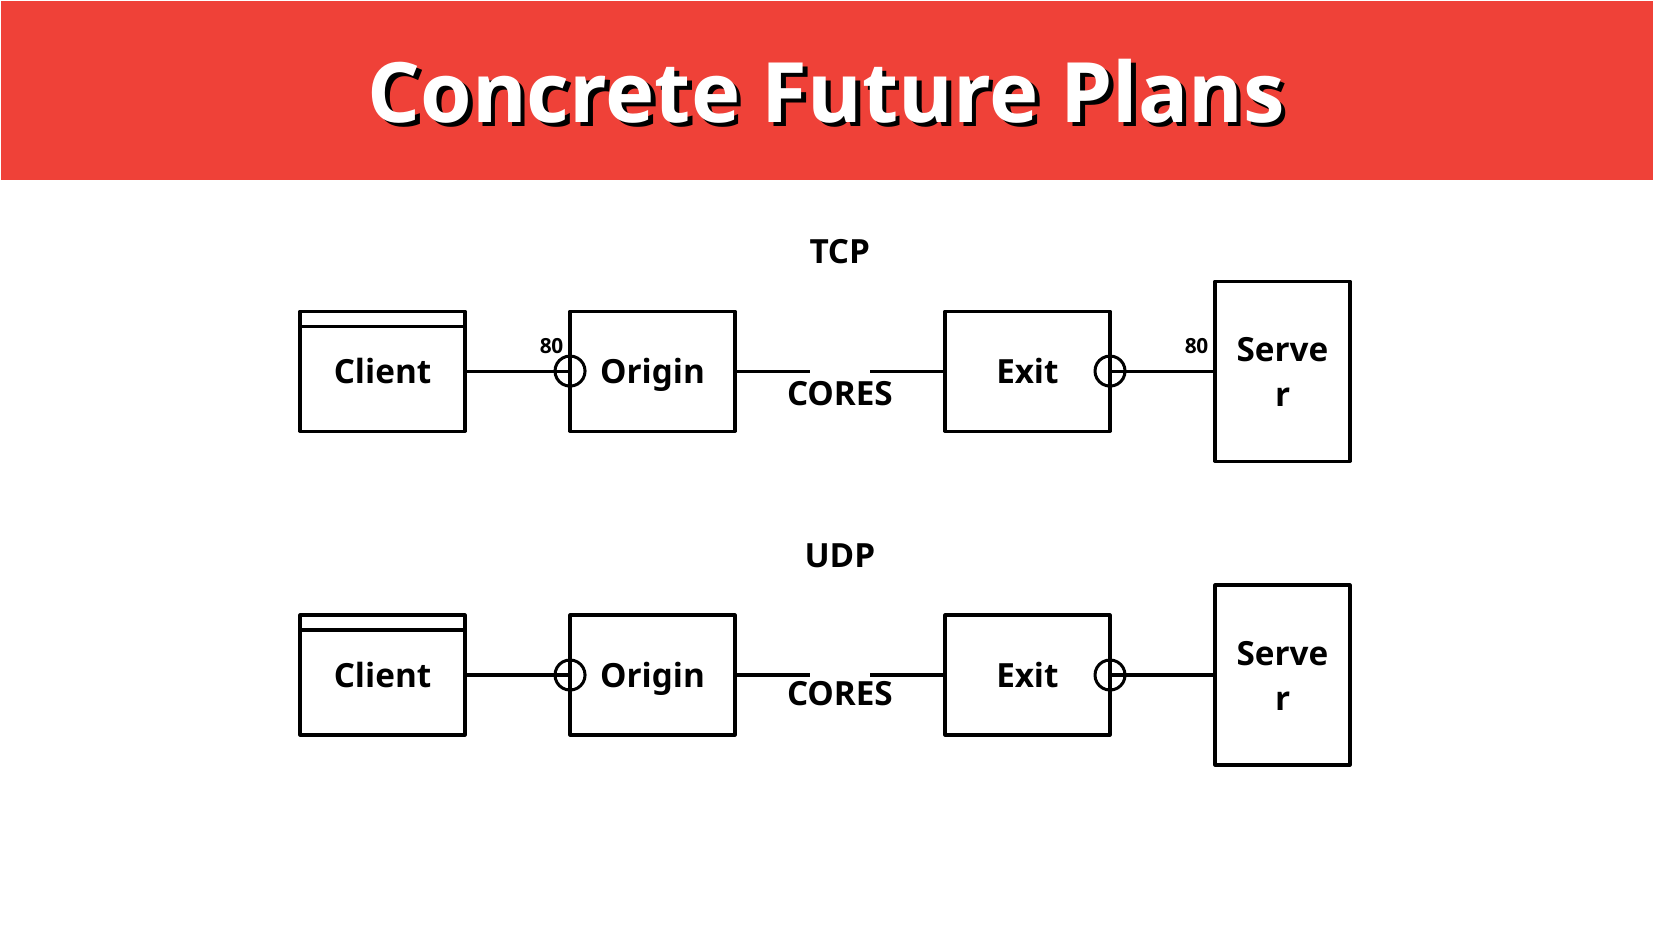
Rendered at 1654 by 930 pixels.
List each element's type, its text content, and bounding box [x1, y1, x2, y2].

text_box Server [1215, 281, 1351, 462]
text_box CORES [765, 364, 916, 420]
text_box 80 [1170, 326, 1215, 365]
text_box UDP [750, 528, 931, 582]
text_box CORES [765, 664, 916, 721]
text_box Exit [945, 615, 1111, 736]
text_box Origin [570, 311, 736, 432]
text_box [555, 359, 586, 387]
text_box Server [1215, 585, 1351, 766]
text_box Client [300, 615, 466, 736]
text_box Concrete Future Plans [0, 0, 1653, 181]
text_box Origin [570, 615, 736, 736]
text_box TCP [750, 225, 931, 278]
text_box [1095, 356, 1126, 387]
text_box [555, 660, 586, 691]
text_box Exit [945, 311, 1111, 432]
text_box 80 [525, 326, 579, 365]
text_box Client [300, 311, 466, 432]
text_box [1095, 660, 1126, 691]
